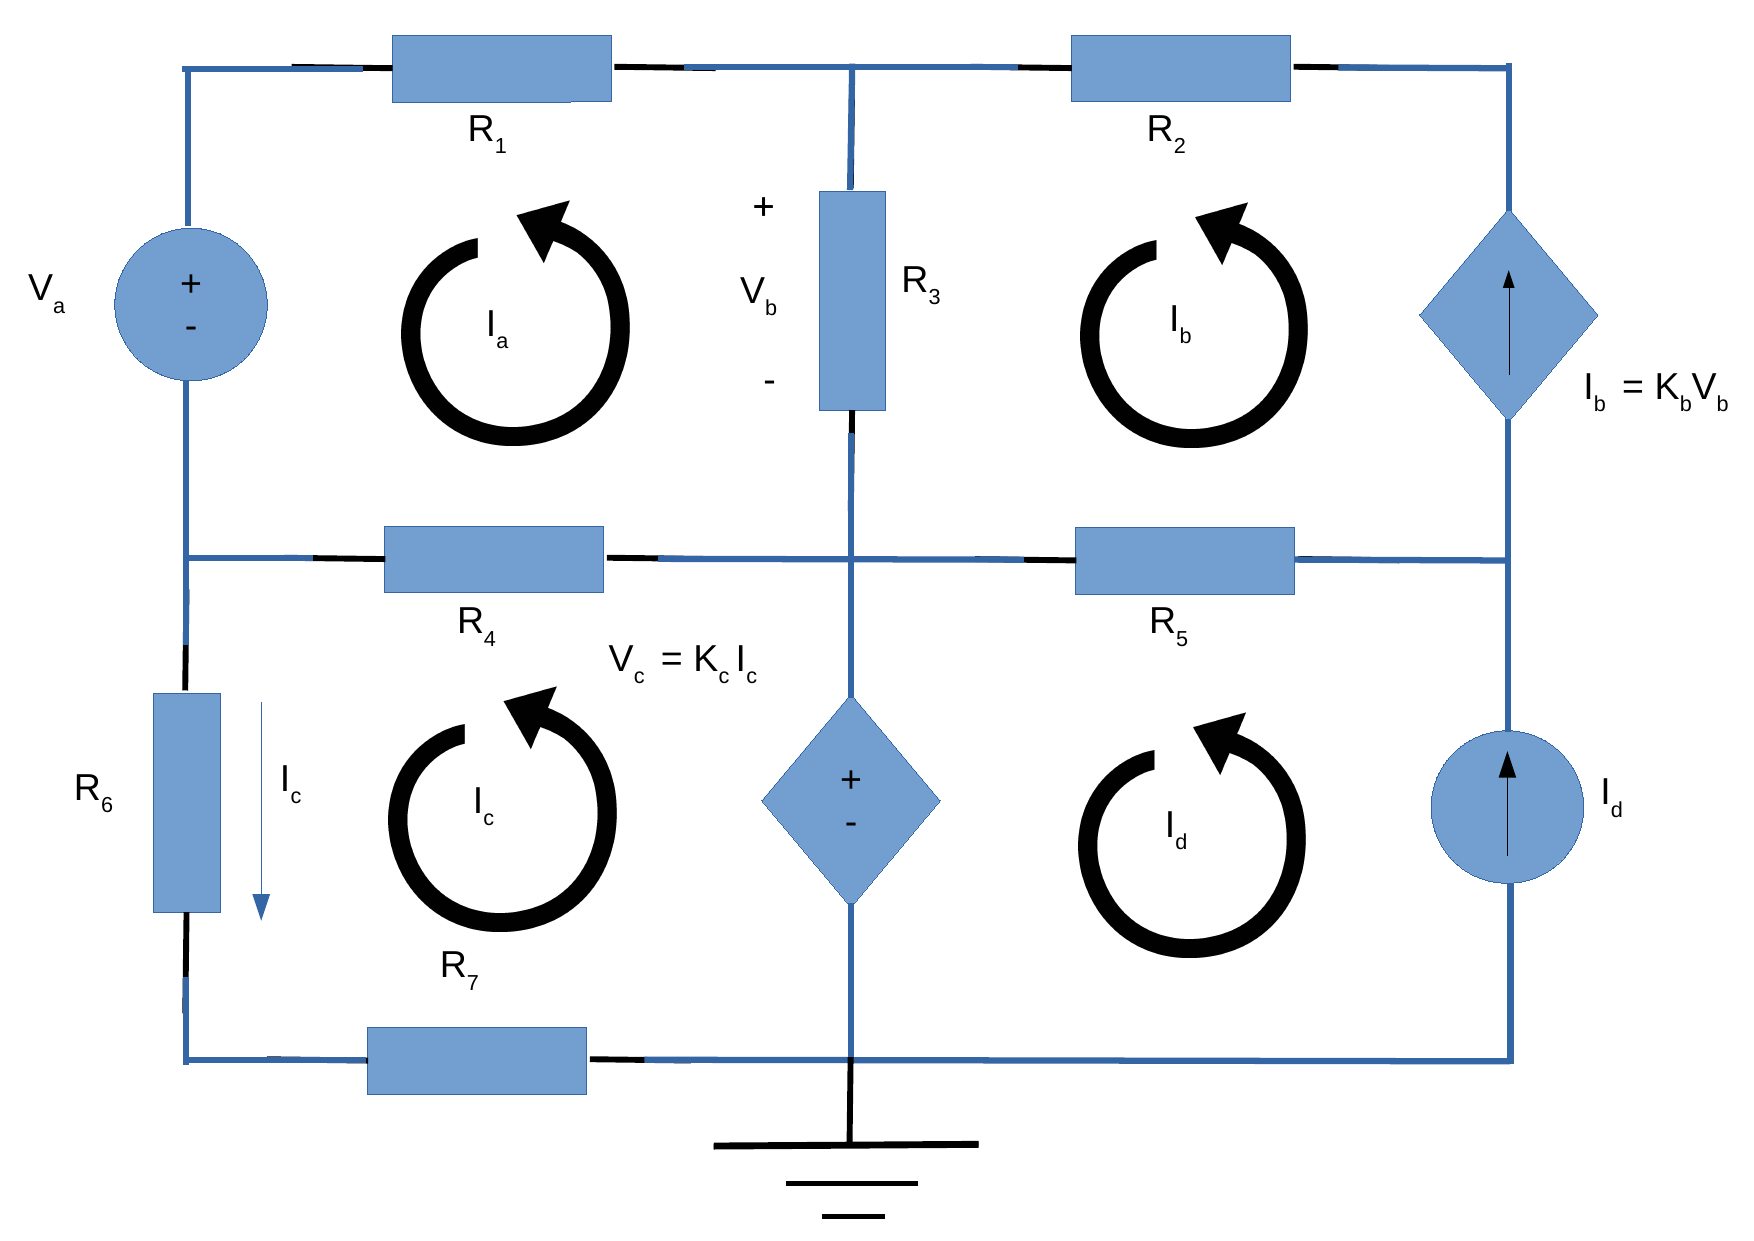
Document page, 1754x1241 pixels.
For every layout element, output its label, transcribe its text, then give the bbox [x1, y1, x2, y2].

text_box Vb [725, 261, 824, 358]
text_box Ic [265, 750, 364, 846]
text_box R6 [59, 758, 158, 855]
text_box Vc = Kc Ic [593, 629, 859, 726]
text_box + [738, 178, 837, 267]
text_box R1 [452, 99, 552, 196]
text_box + - [114, 228, 268, 381]
text_box R3 [886, 250, 986, 347]
text_box [384, 526, 604, 593]
text_box R5 [1134, 592, 1233, 689]
text_box [1075, 527, 1295, 595]
text_box [367, 1027, 587, 1095]
text_box Ib [1154, 290, 1253, 387]
text_box - [748, 351, 848, 440]
text_box [392, 35, 612, 103]
text_box Ia [471, 294, 570, 391]
text_box [824, 191, 886, 411]
text_box R7 [425, 936, 524, 1033]
text_box Id [1150, 796, 1249, 893]
text_box Id [1585, 763, 1685, 860]
picture [1078, 712, 1306, 958]
text_box Ib = KbVb [1568, 358, 1754, 455]
text_box R2 [1131, 99, 1231, 196]
text_box + - [761, 703, 941, 904]
text_box Ic [458, 771, 557, 868]
picture [401, 200, 630, 446]
text_box R4 [442, 592, 541, 686]
text_box [1431, 730, 1584, 884]
text_box [1071, 35, 1291, 102]
text_box [1419, 211, 1598, 419]
text_box [153, 693, 221, 913]
text_box Va [13, 259, 112, 356]
picture [1080, 202, 1308, 448]
picture [388, 686, 617, 932]
